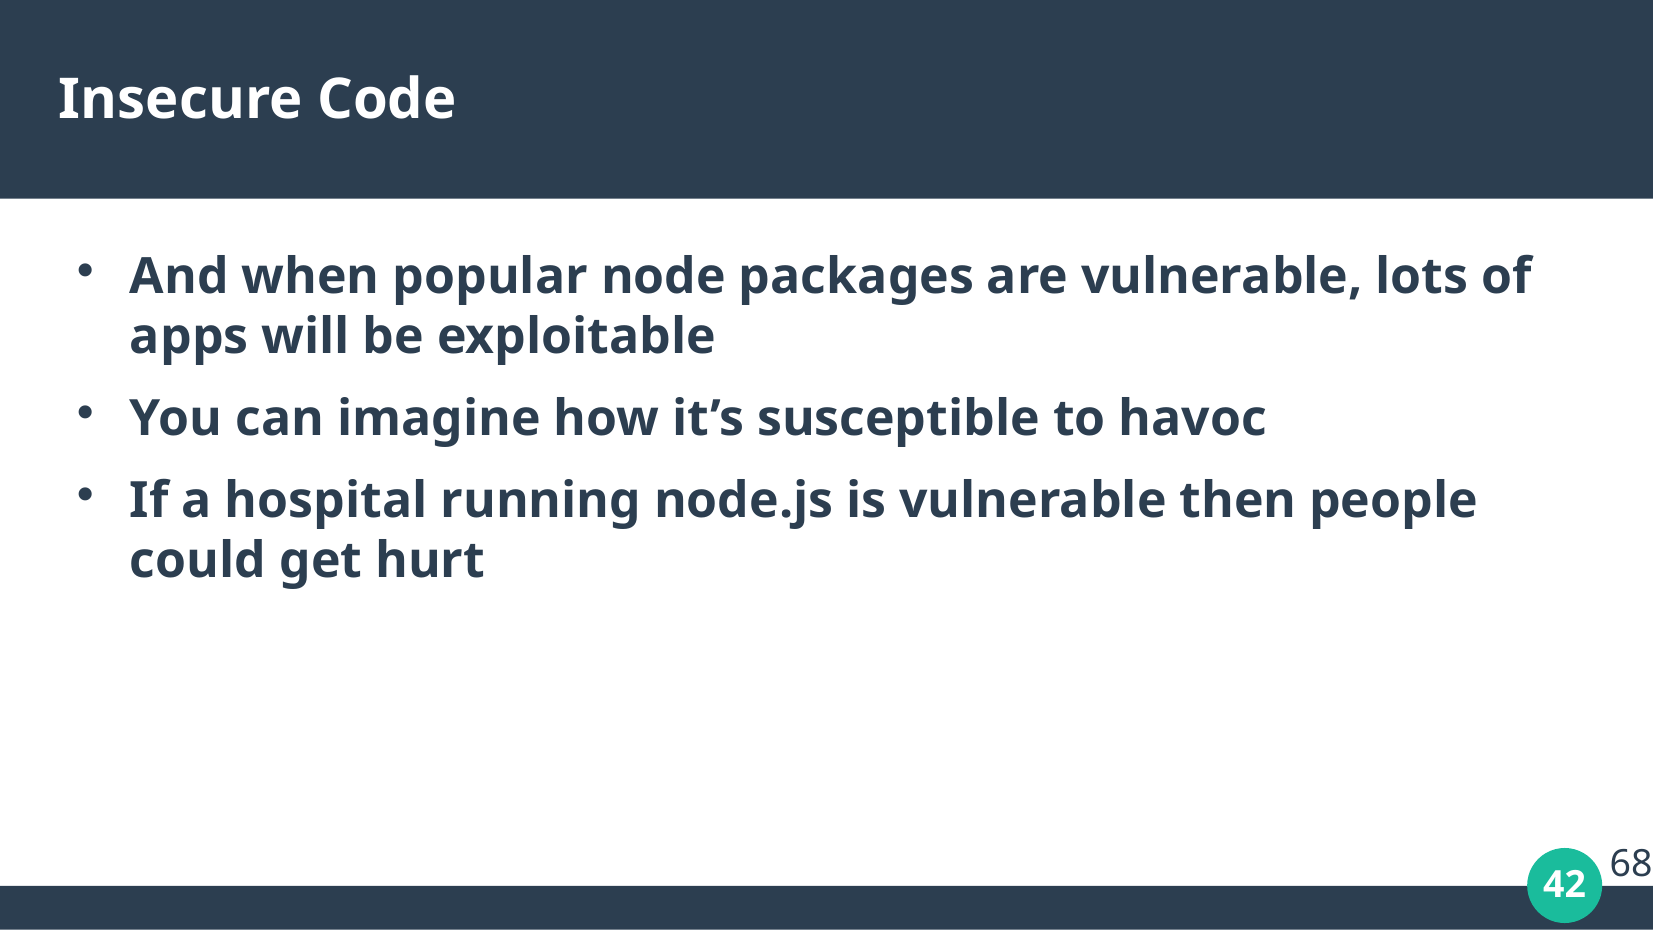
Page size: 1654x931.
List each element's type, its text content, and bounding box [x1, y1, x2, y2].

title Insecure Code [59, 37, 1594, 155]
text_box 68 [1588, 830, 1654, 899]
list And when popular node packages are vulnerable, lots of apps will be exploitable You can imagine how it’s susceptible to havoc If a hospital running node.js is vulnerable then people could get hurt [59, 243, 1594, 864]
